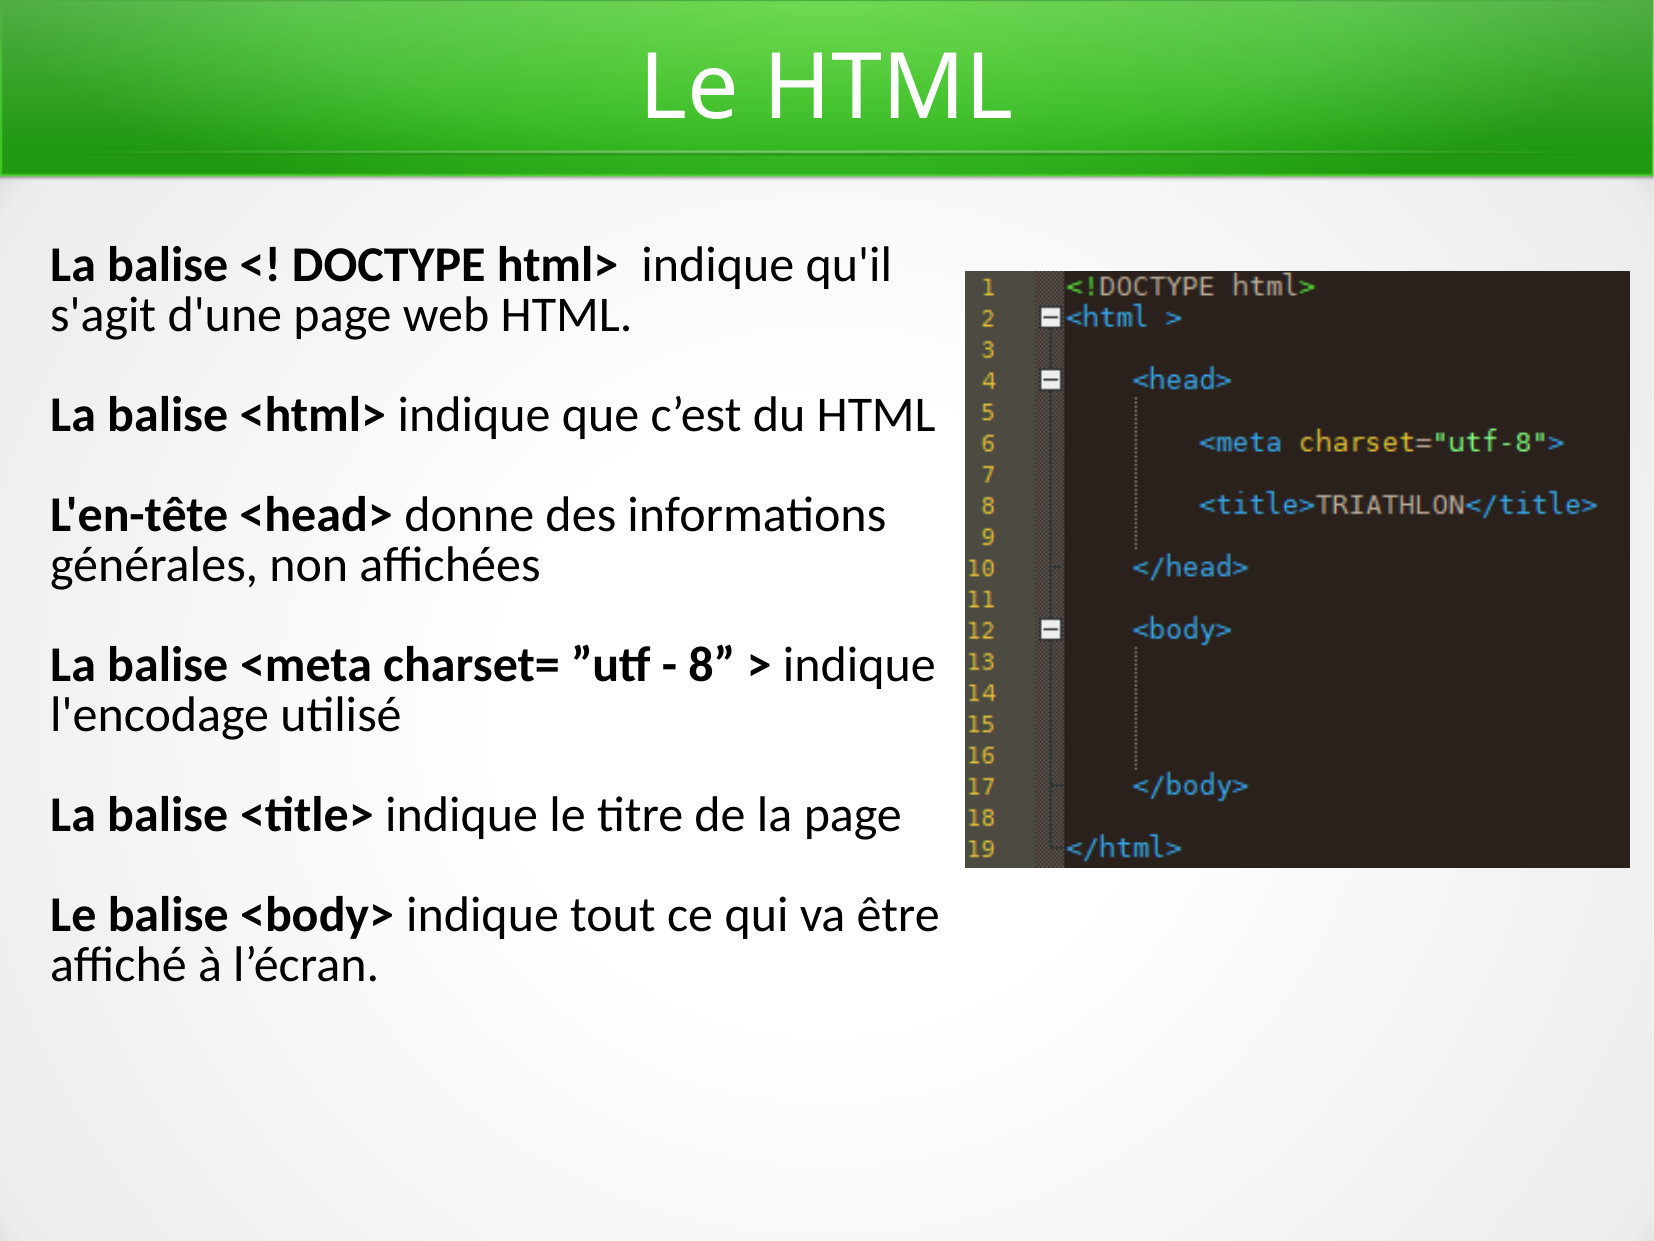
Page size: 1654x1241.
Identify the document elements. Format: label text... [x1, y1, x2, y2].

picture [0, 0, 1654, 1241]
text_box La balise <! DOCTYPE html> indique qu'il s'agit d'une page web HTML. La balise <html> indique que c’est du HTML L'en-tête <head> donne des informations générales, non affichées La balise <meta charset= ”utf - 8” > indique l'encodage utilisé La balise <title> indique le titre de la page Le balise <body> indique tout ce qui va être affiché à l’écran. [35, 236, 966, 1182]
title Le HTML [82, 11, 1571, 154]
